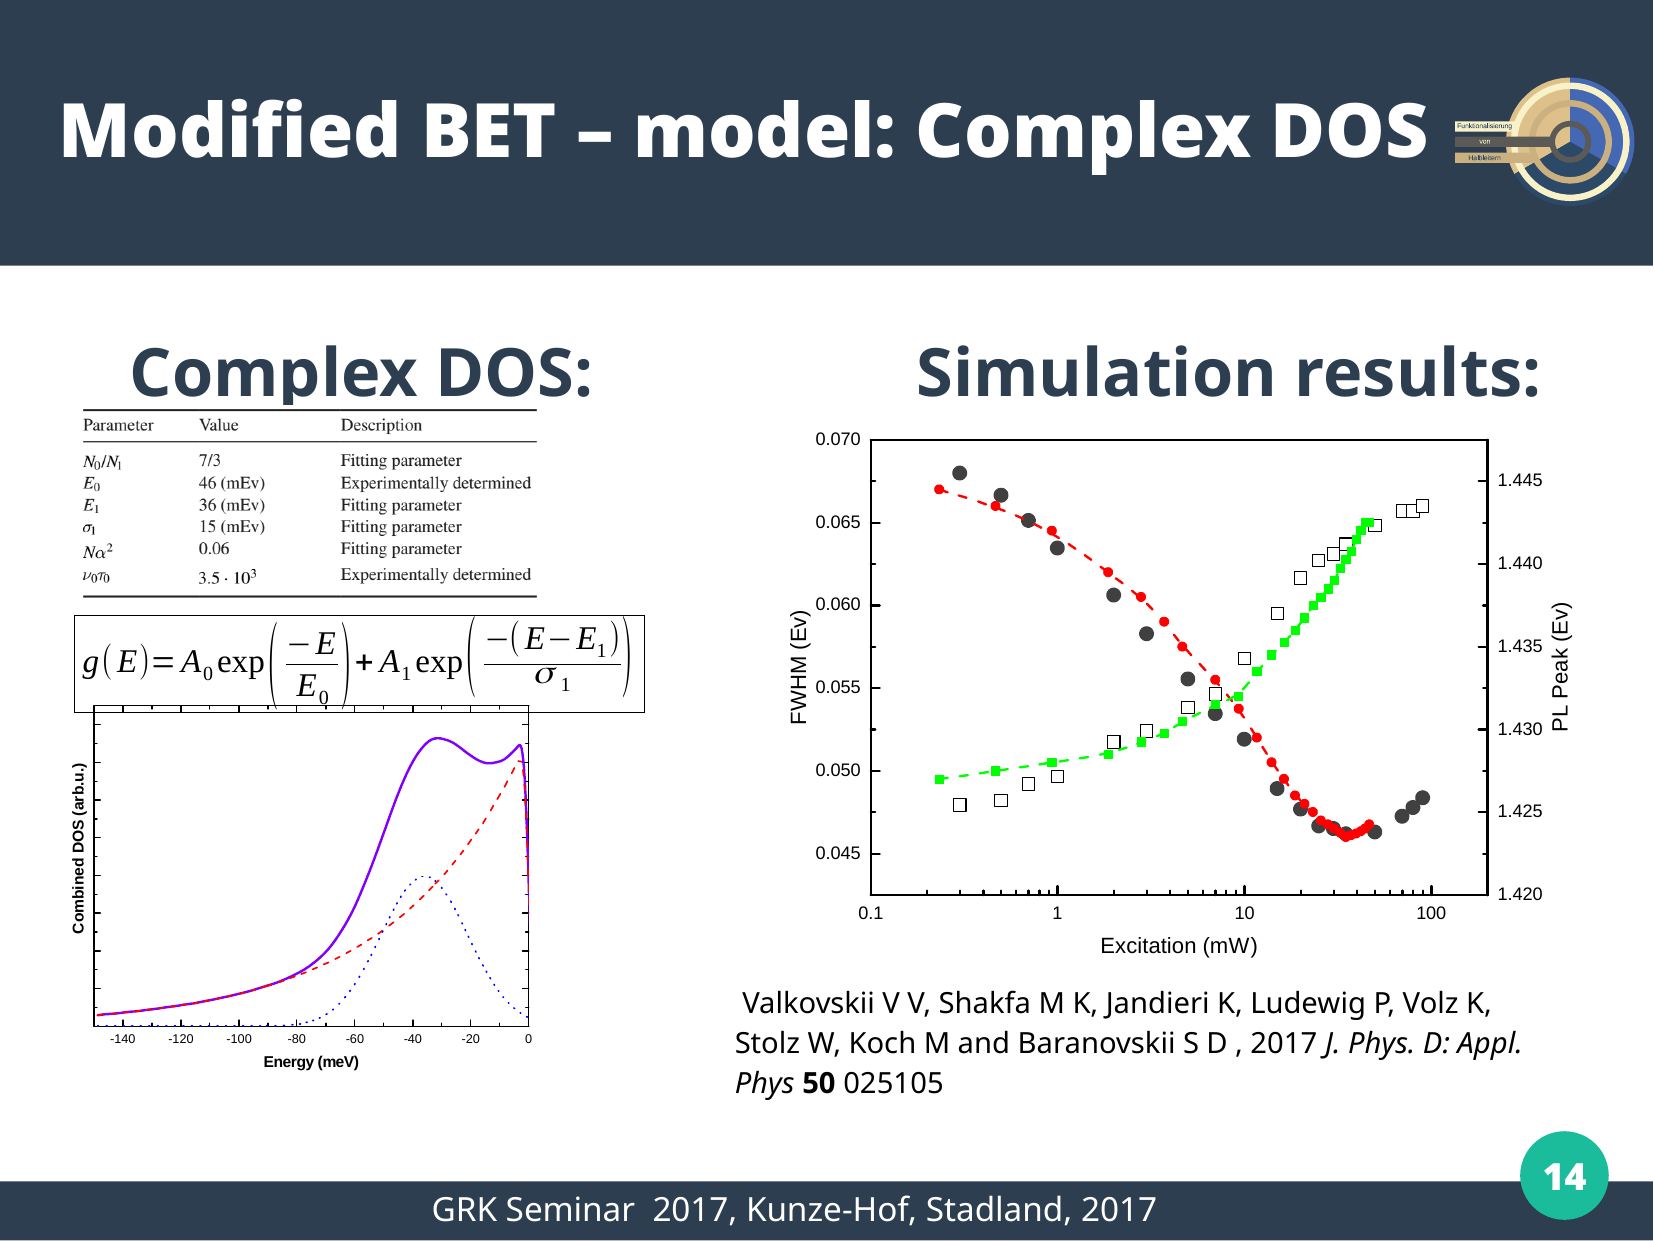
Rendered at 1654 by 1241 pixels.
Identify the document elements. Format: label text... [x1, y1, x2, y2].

picture [74, 405, 547, 601]
text_box Valkovskii V V, Shakfa M K, Jandieri K, Ludewig P, Volz K, Stolz W, Koch M and Baranovskii S D , 2017 J. Phys. D: Appl. Phys 50 025105 [720, 975, 1561, 1100]
picture [783, 427, 1576, 961]
picture [67, 704, 534, 1073]
chart [74, 615, 645, 713]
title Modified BET – model: Complex DOS [58, 49, 1594, 207]
list Simulation results: [845, 324, 1595, 1152]
list Complex DOS: [58, 324, 809, 1152]
picture [1455, 77, 1636, 207]
text_box GRK Seminar 2017, Kunze-Hof, Stadland, 2017 [135, 1178, 1456, 1241]
